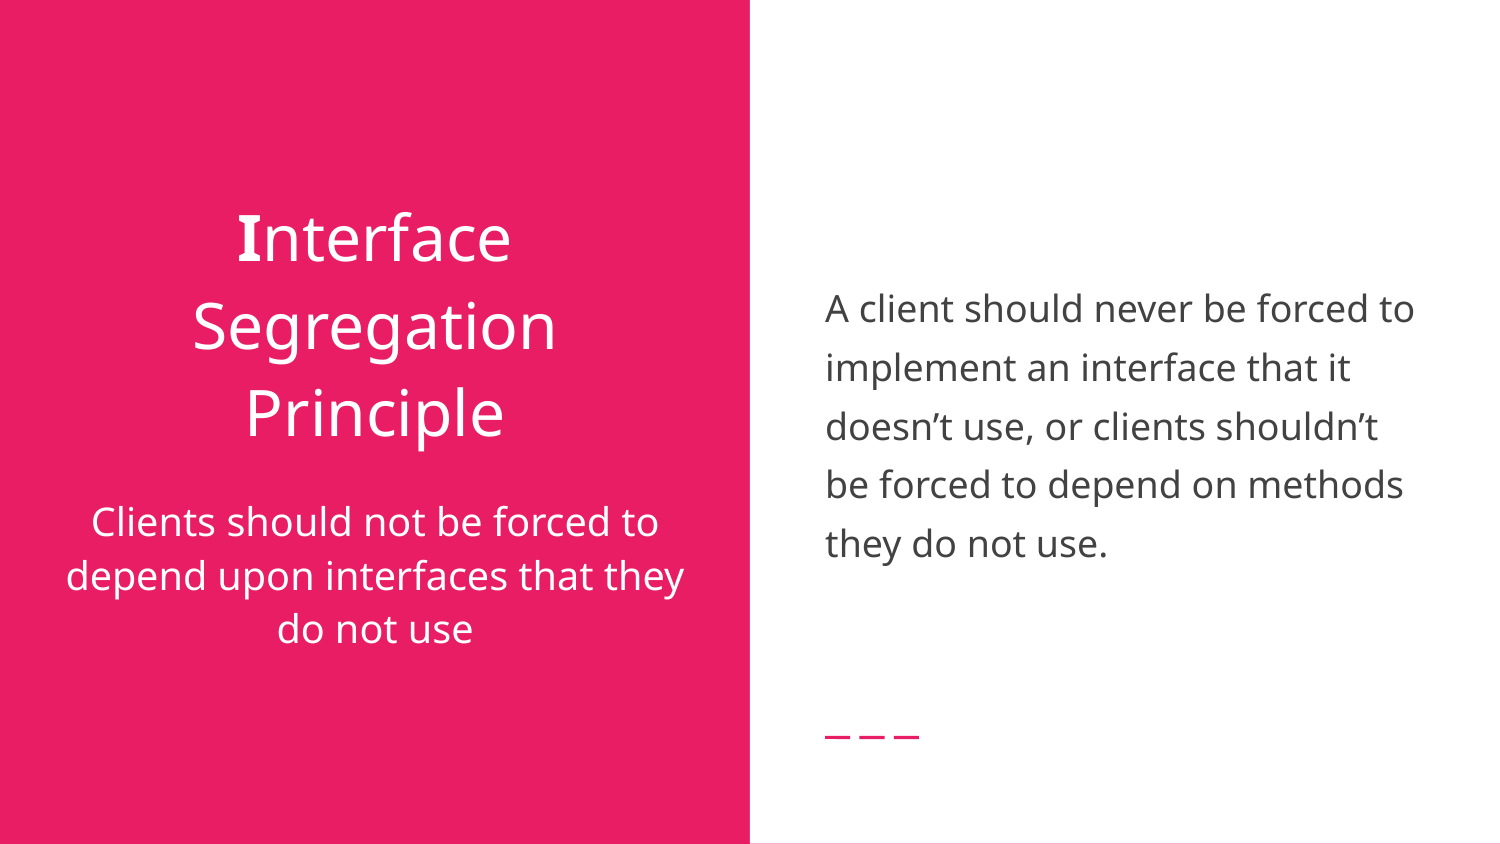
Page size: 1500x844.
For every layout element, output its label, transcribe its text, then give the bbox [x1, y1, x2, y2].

subtitle Clients should not be forced to depend upon interfaces that they do not use [43, 479, 708, 700]
list A client should never be forced to implement an interface that it doesn’t use, or clients shouldn’t be forced to depend on methods they do not use. [810, 118, 1440, 725]
title Interface Segregation Principle [43, 176, 708, 471]
